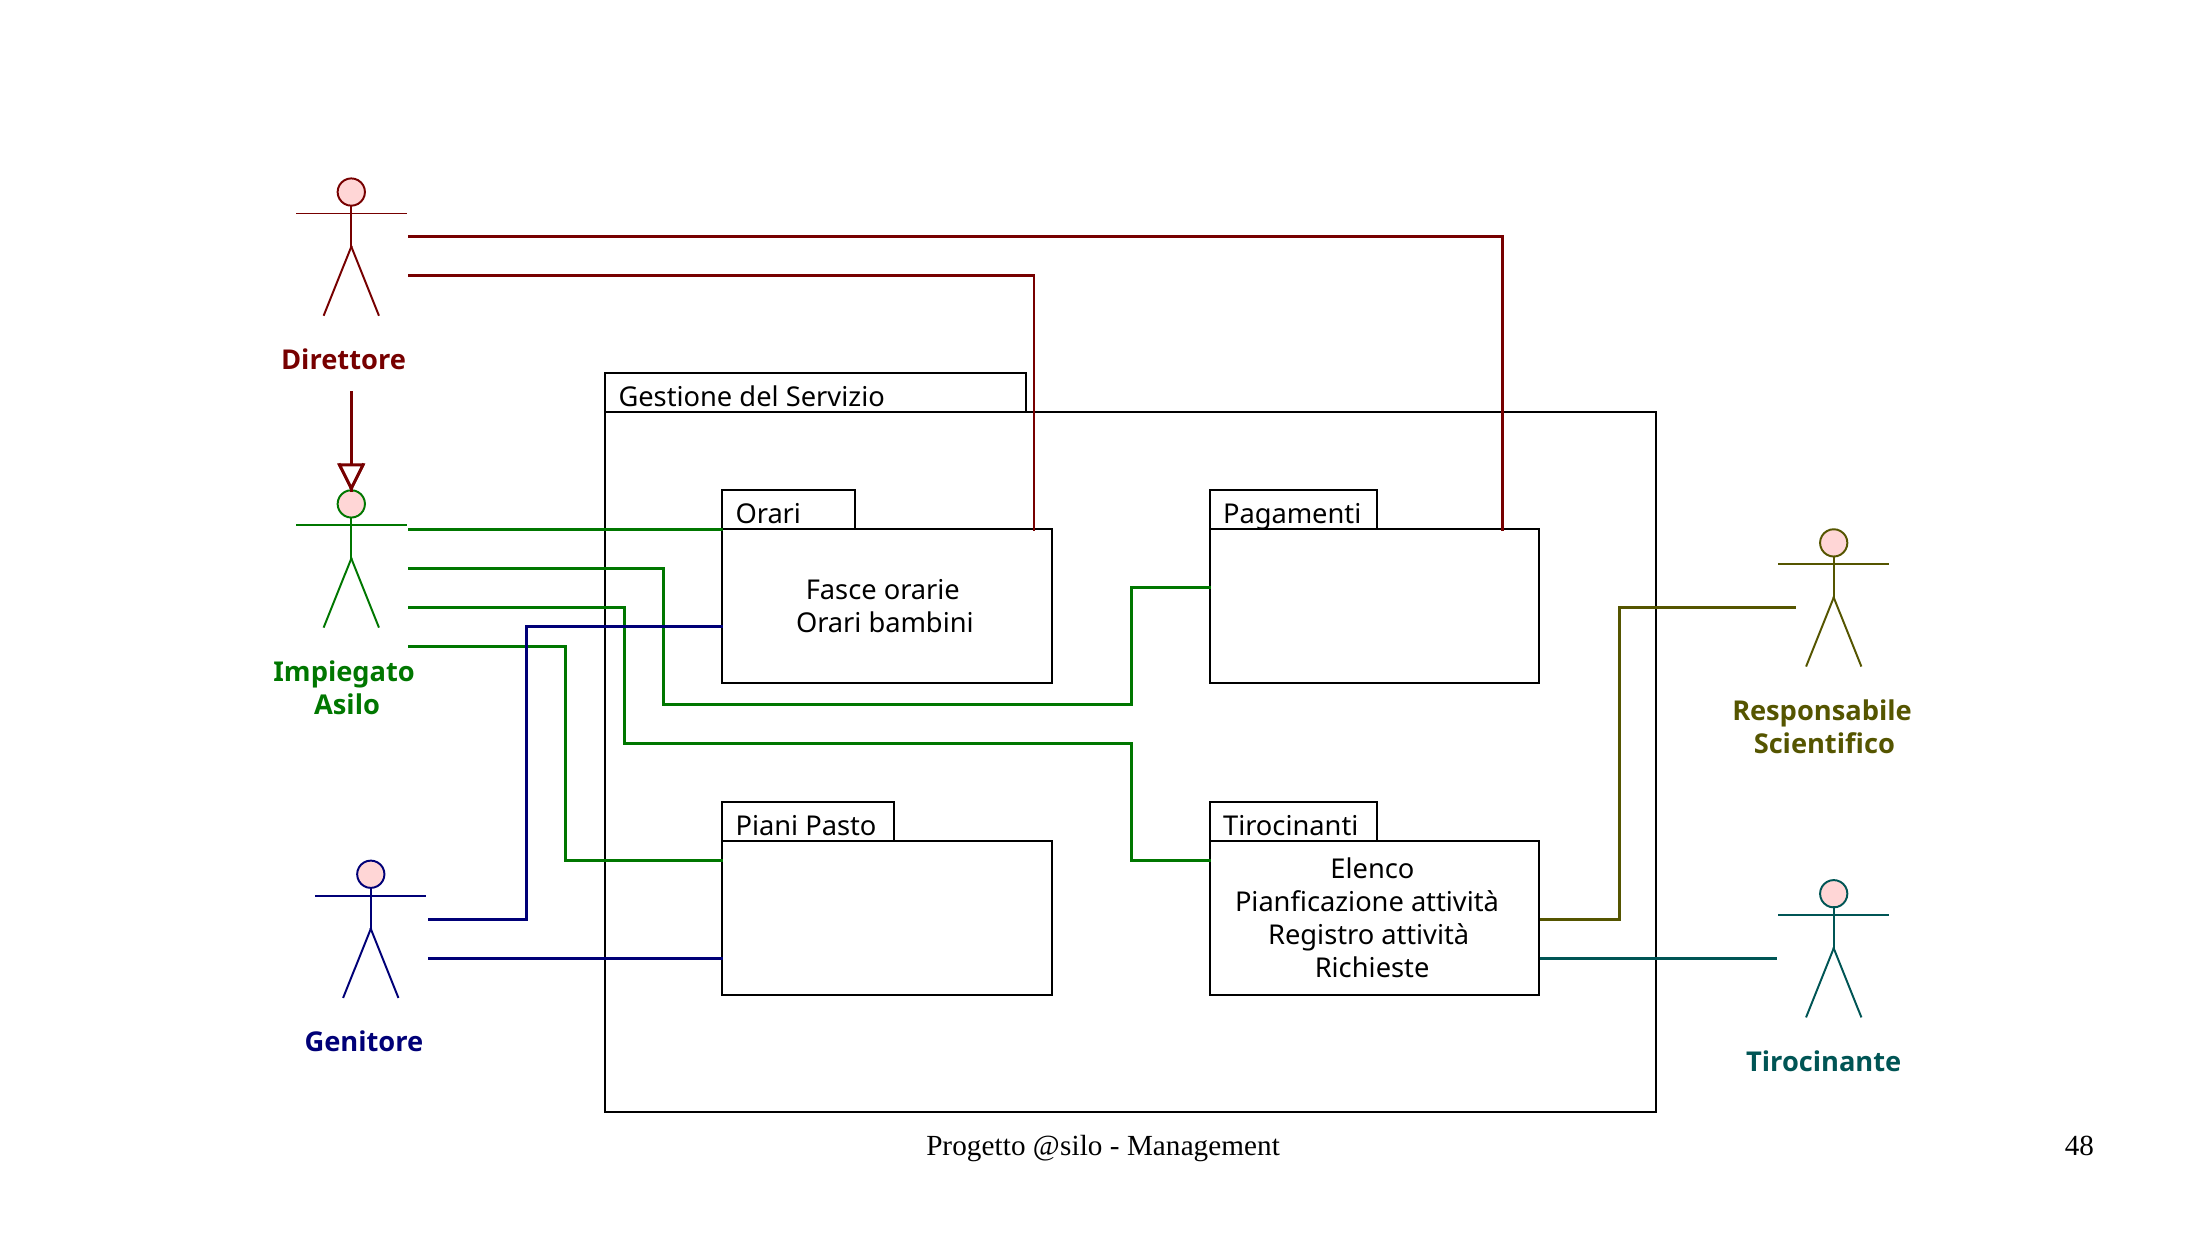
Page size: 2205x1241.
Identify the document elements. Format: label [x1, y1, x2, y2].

picture [213, 138, 1991, 1193]
